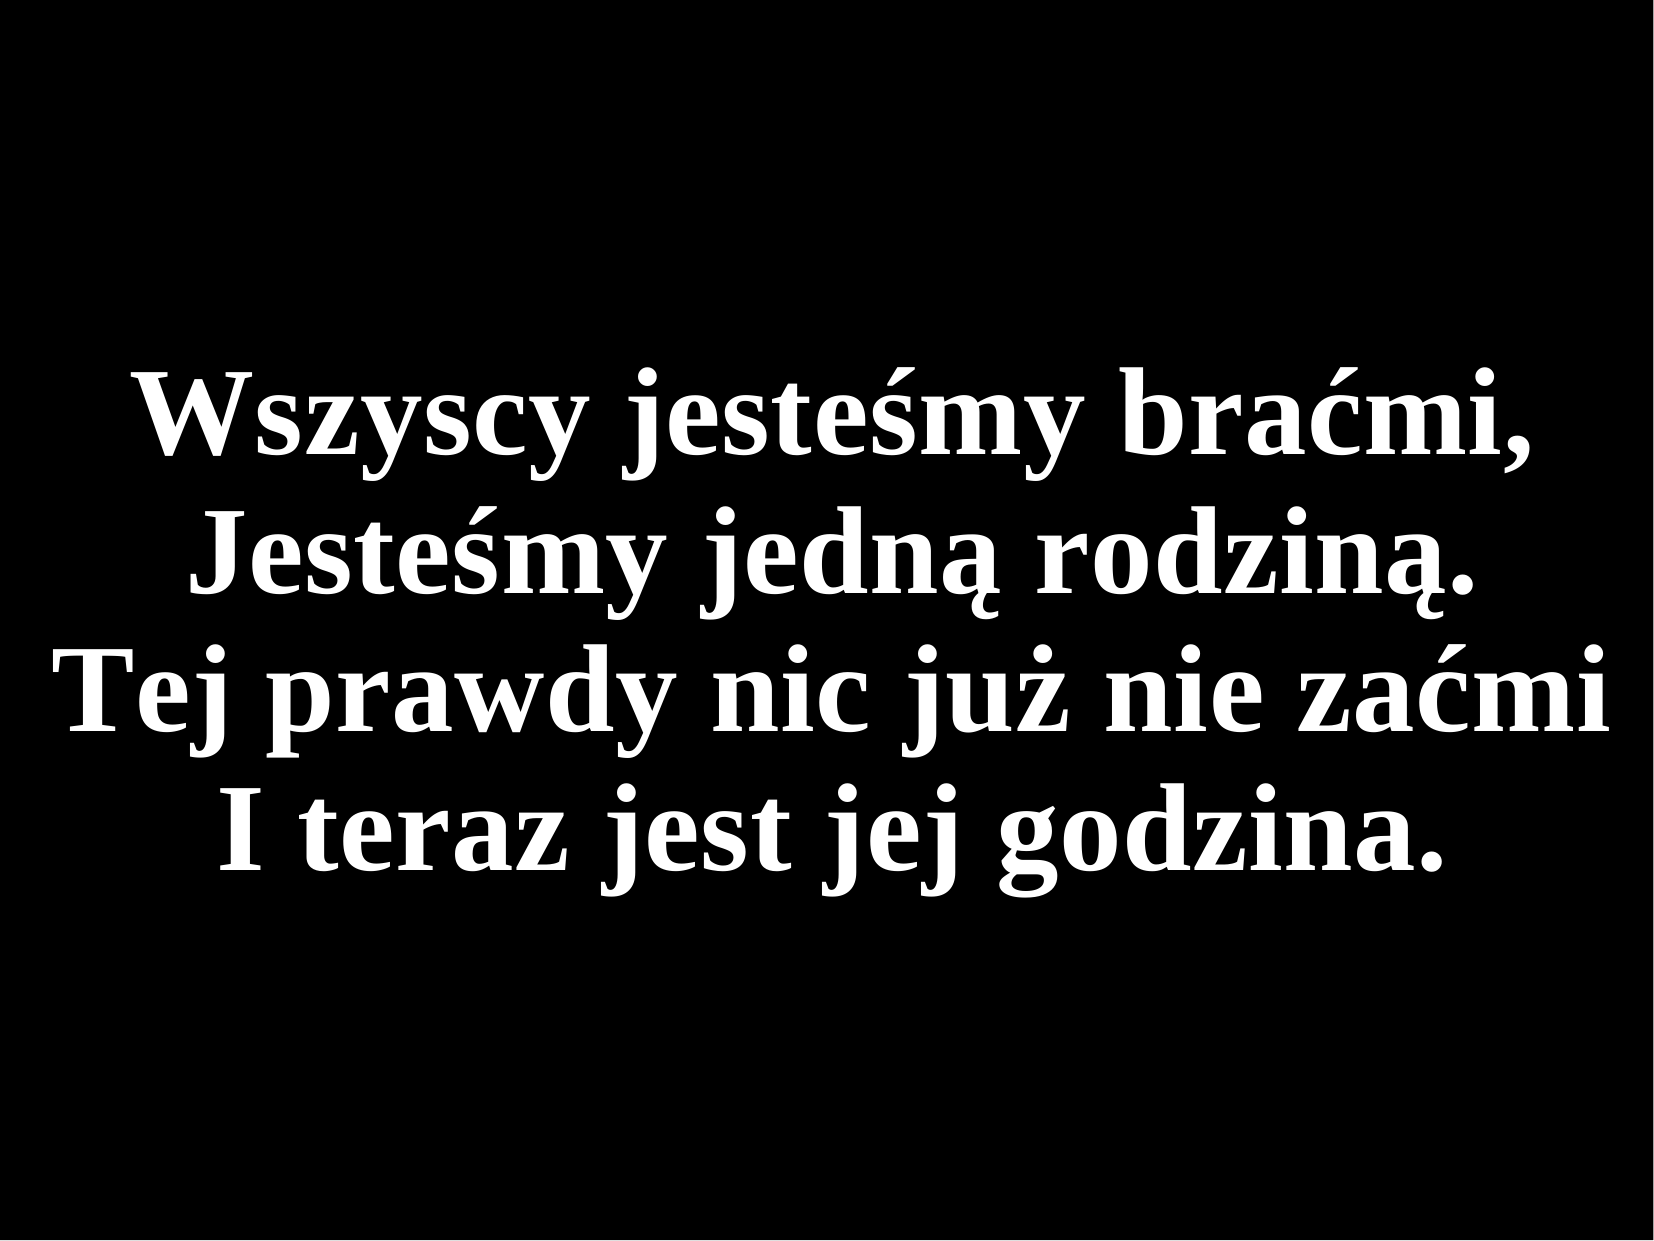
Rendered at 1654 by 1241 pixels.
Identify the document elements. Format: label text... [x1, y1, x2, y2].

title Wszyscy jesteśmy braćmi, Jesteśmy jedną rodziną. Tej prawdy nic już nie zaćmi I teraz jest jej godzina. [0, 0, 1654, 1241]
